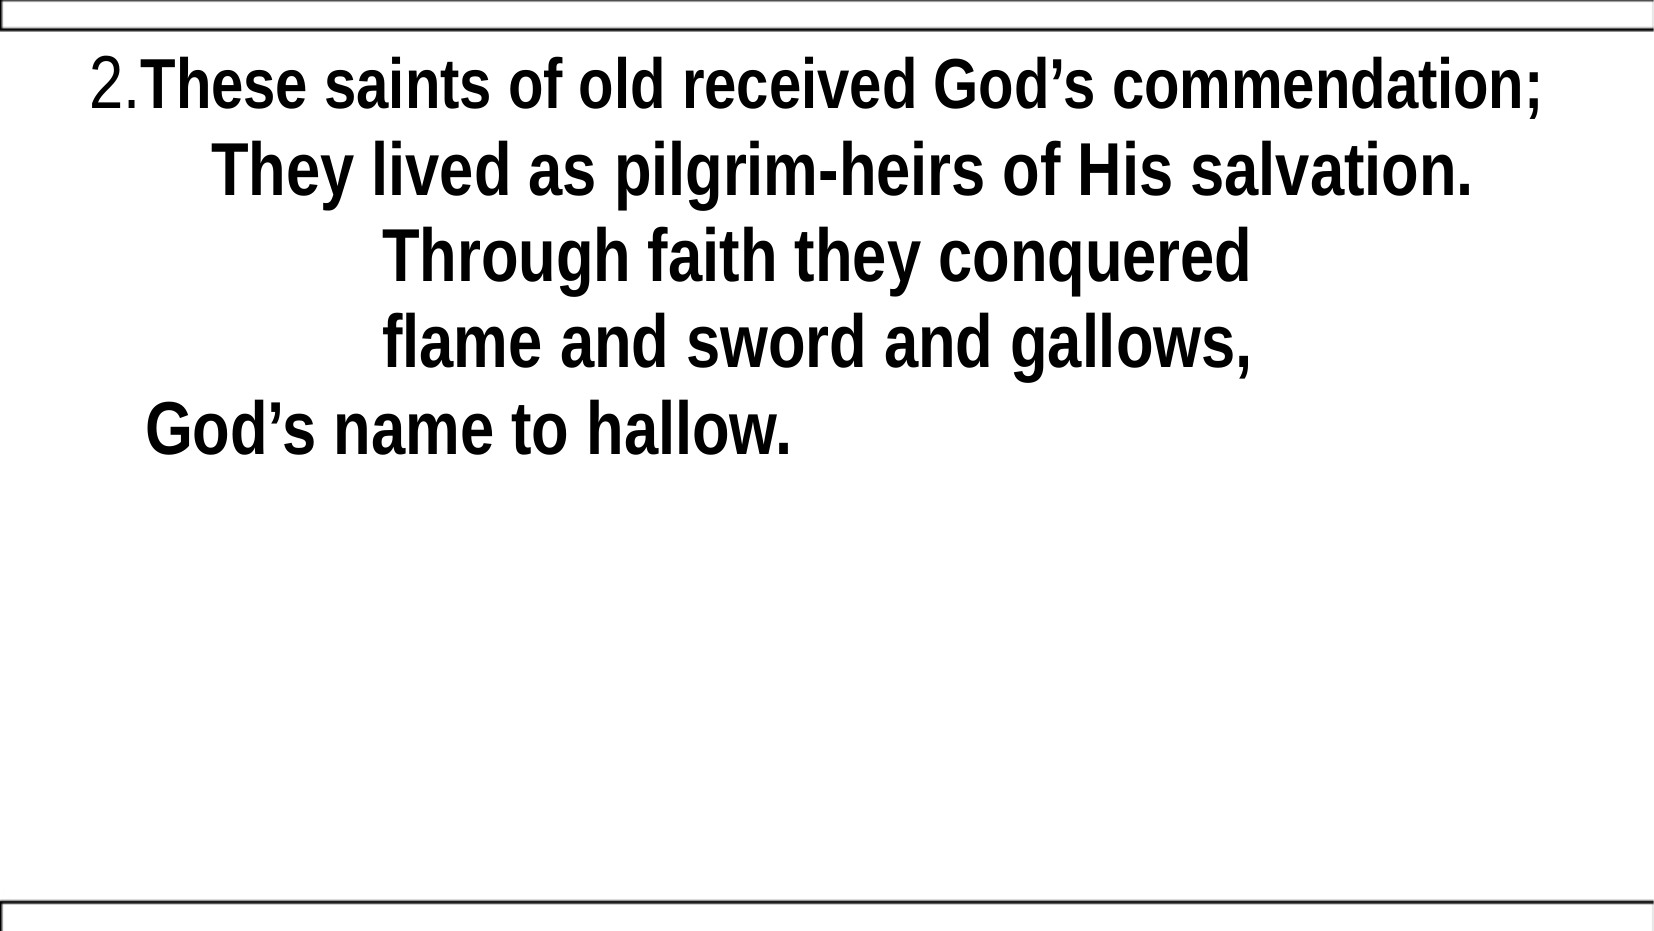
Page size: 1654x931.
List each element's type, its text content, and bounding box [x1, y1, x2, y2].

text_box 2.These saints of old received God’s commendation; They lived as pilgrim-heirs of His salvation. Through faith they conquered flame and sword and gallows, God’s name to hallow. [45, 31, 1591, 478]
picture [0, 0, 1654, 931]
